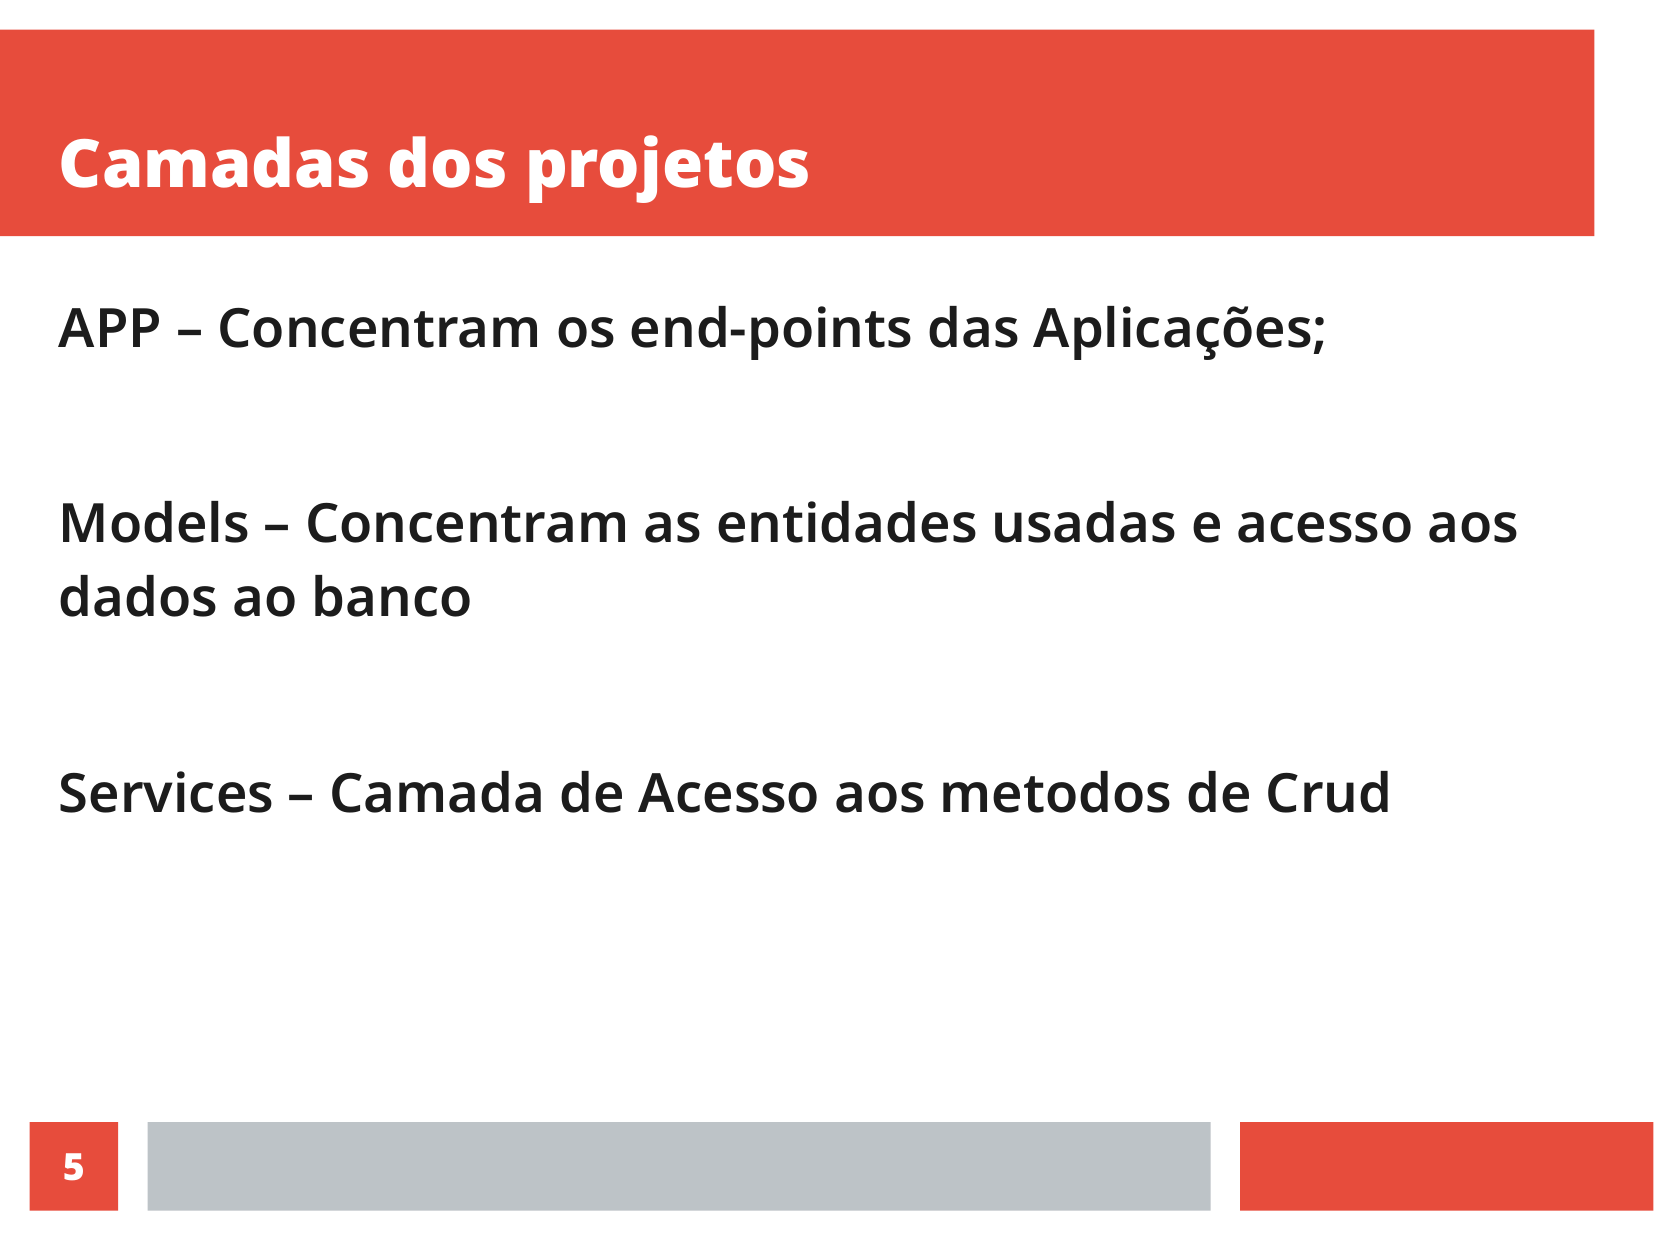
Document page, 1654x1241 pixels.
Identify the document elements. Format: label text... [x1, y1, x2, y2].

title Camadas dos projetos [59, 59, 1595, 207]
list APP – Concentram os end-points das Aplicações; Models – Concentram as entidades usadas e acesso aos dados ao banco Services – Camada de Acesso aos metodos de Crud [59, 289, 1565, 1058]
